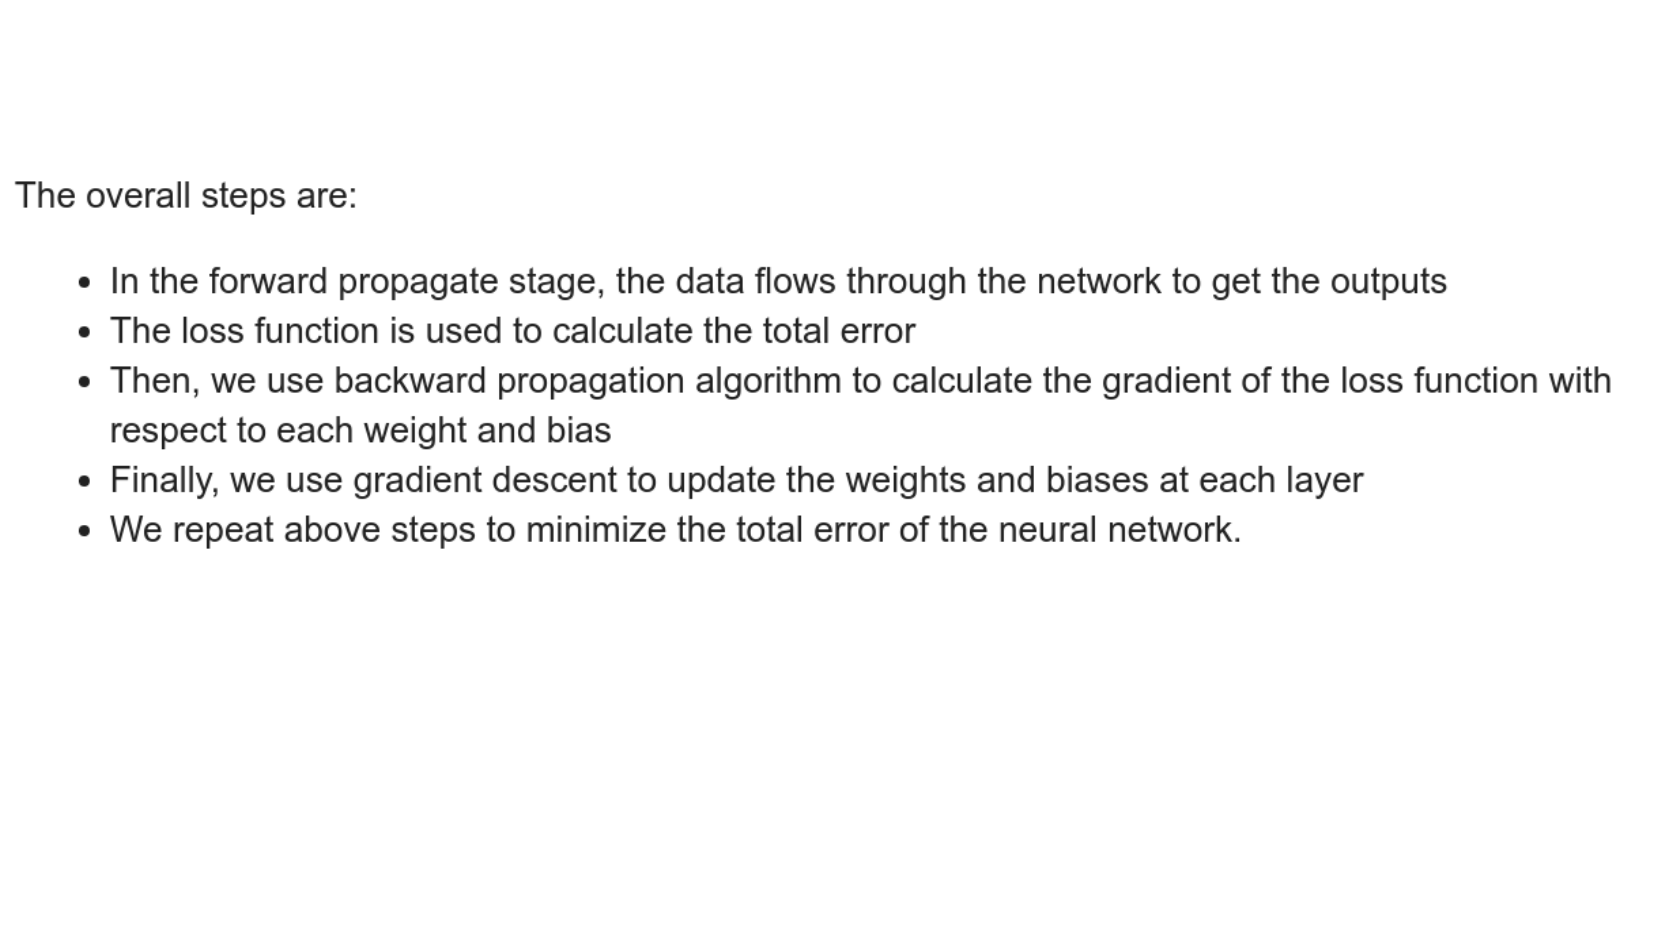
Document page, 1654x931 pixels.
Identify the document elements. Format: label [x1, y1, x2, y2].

picture [11, 165, 1642, 582]
